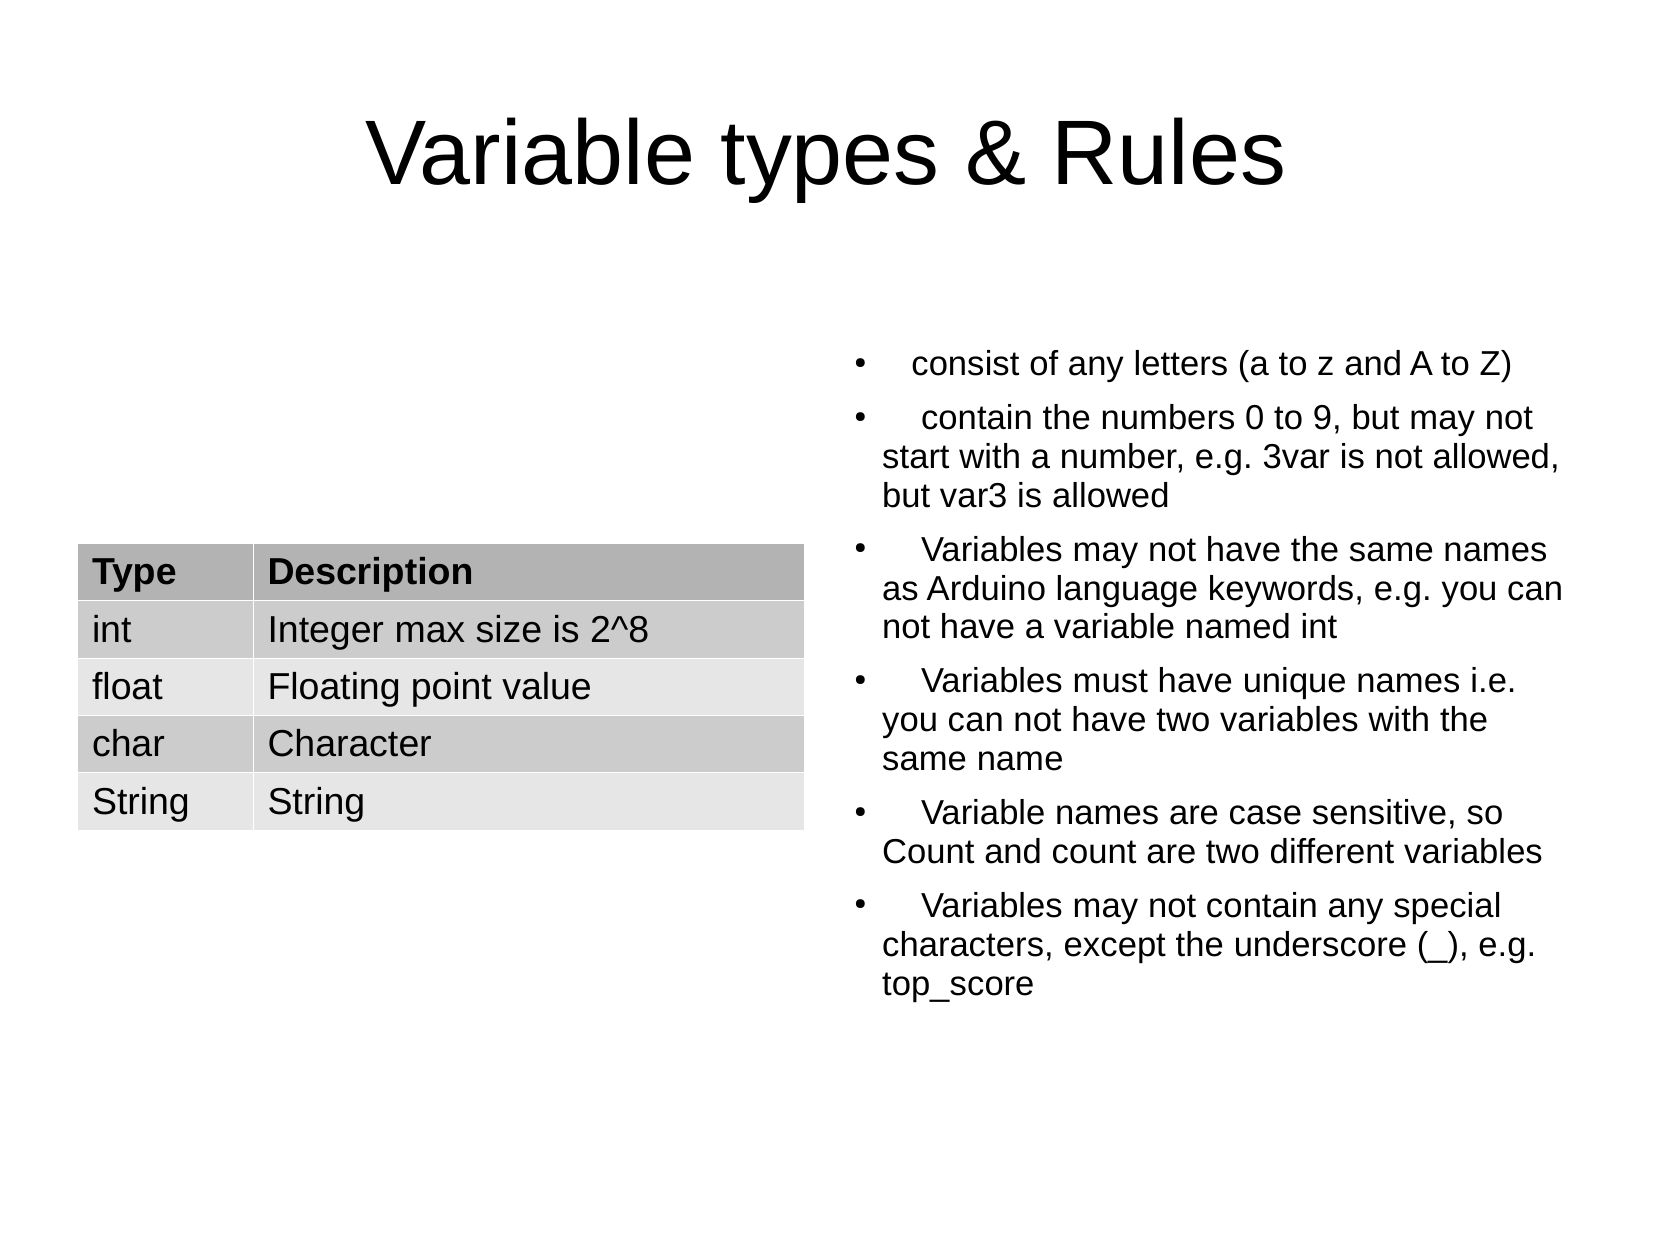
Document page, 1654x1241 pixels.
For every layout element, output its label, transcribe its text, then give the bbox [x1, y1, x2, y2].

table_cell float [78, 659, 253, 715]
table_cell int [78, 601, 253, 658]
table_cell char [78, 716, 253, 772]
table_cell Integer max size is 2^8 [254, 601, 804, 658]
table_cell String [78, 773, 253, 830]
table_cell Character [254, 716, 804, 772]
title Variable types & Rules [82, 49, 1571, 257]
table_header Description [254, 544, 804, 600]
list consist of any letters (a to z and A to Z) contain the numbers 0 to 9, but may not start with a number, e.g. 3var is not allowed, but var3 is allowed Variables may not have the same names as Arduino language keywords, e.g. you can not have a variable named int Variables must have unique names i.e. you can not have two variables with the same name Variable names are case sensitive, so Count and count are two different variables Variables may not contain any special characters, except the underscore (_), e.g. top_score [845, 290, 1572, 1010]
table_cell Floating point value [254, 659, 804, 715]
table_header Type [78, 544, 253, 600]
table_cell String [254, 773, 804, 830]
